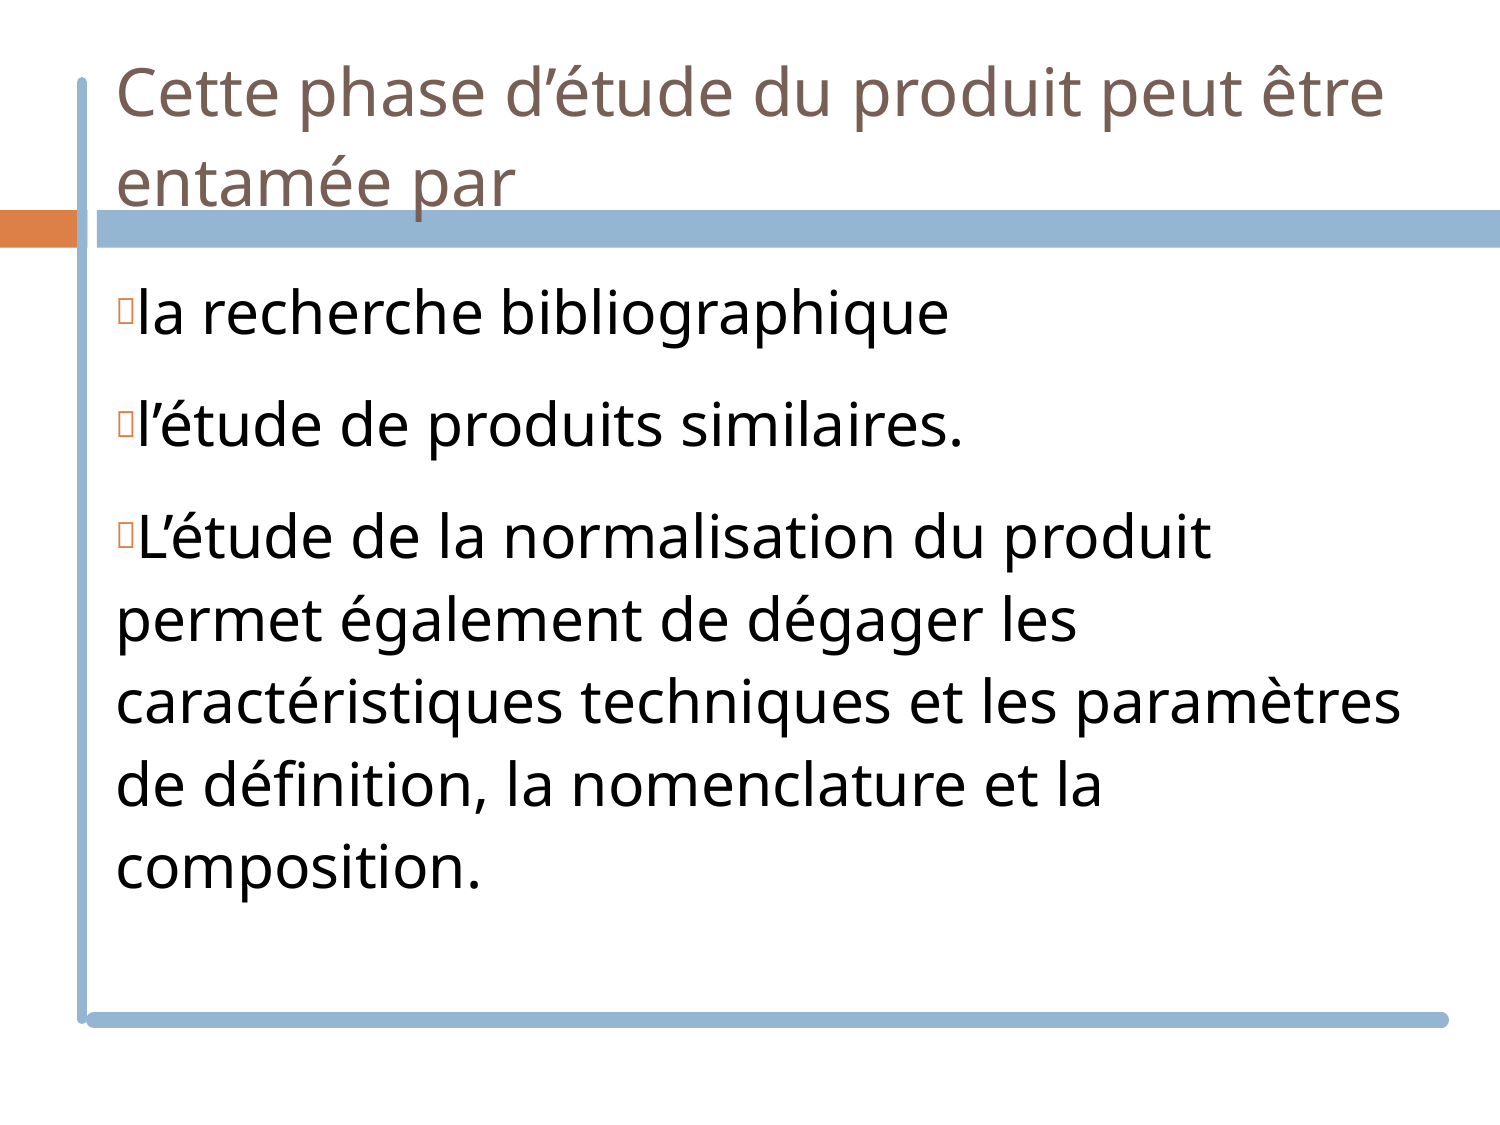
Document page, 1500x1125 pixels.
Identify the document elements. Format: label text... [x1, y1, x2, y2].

title Cette phase d’étude du produit peut être entamée par [100, 37, 1439, 200]
list la recherche bibliographique l’étude de produits similaires. L’étude de la normalisation du produit permet également de dégager les caractéristiques techniques et les paramètres de définition, la nomenclature et la composition. [100, 262, 1439, 1001]
